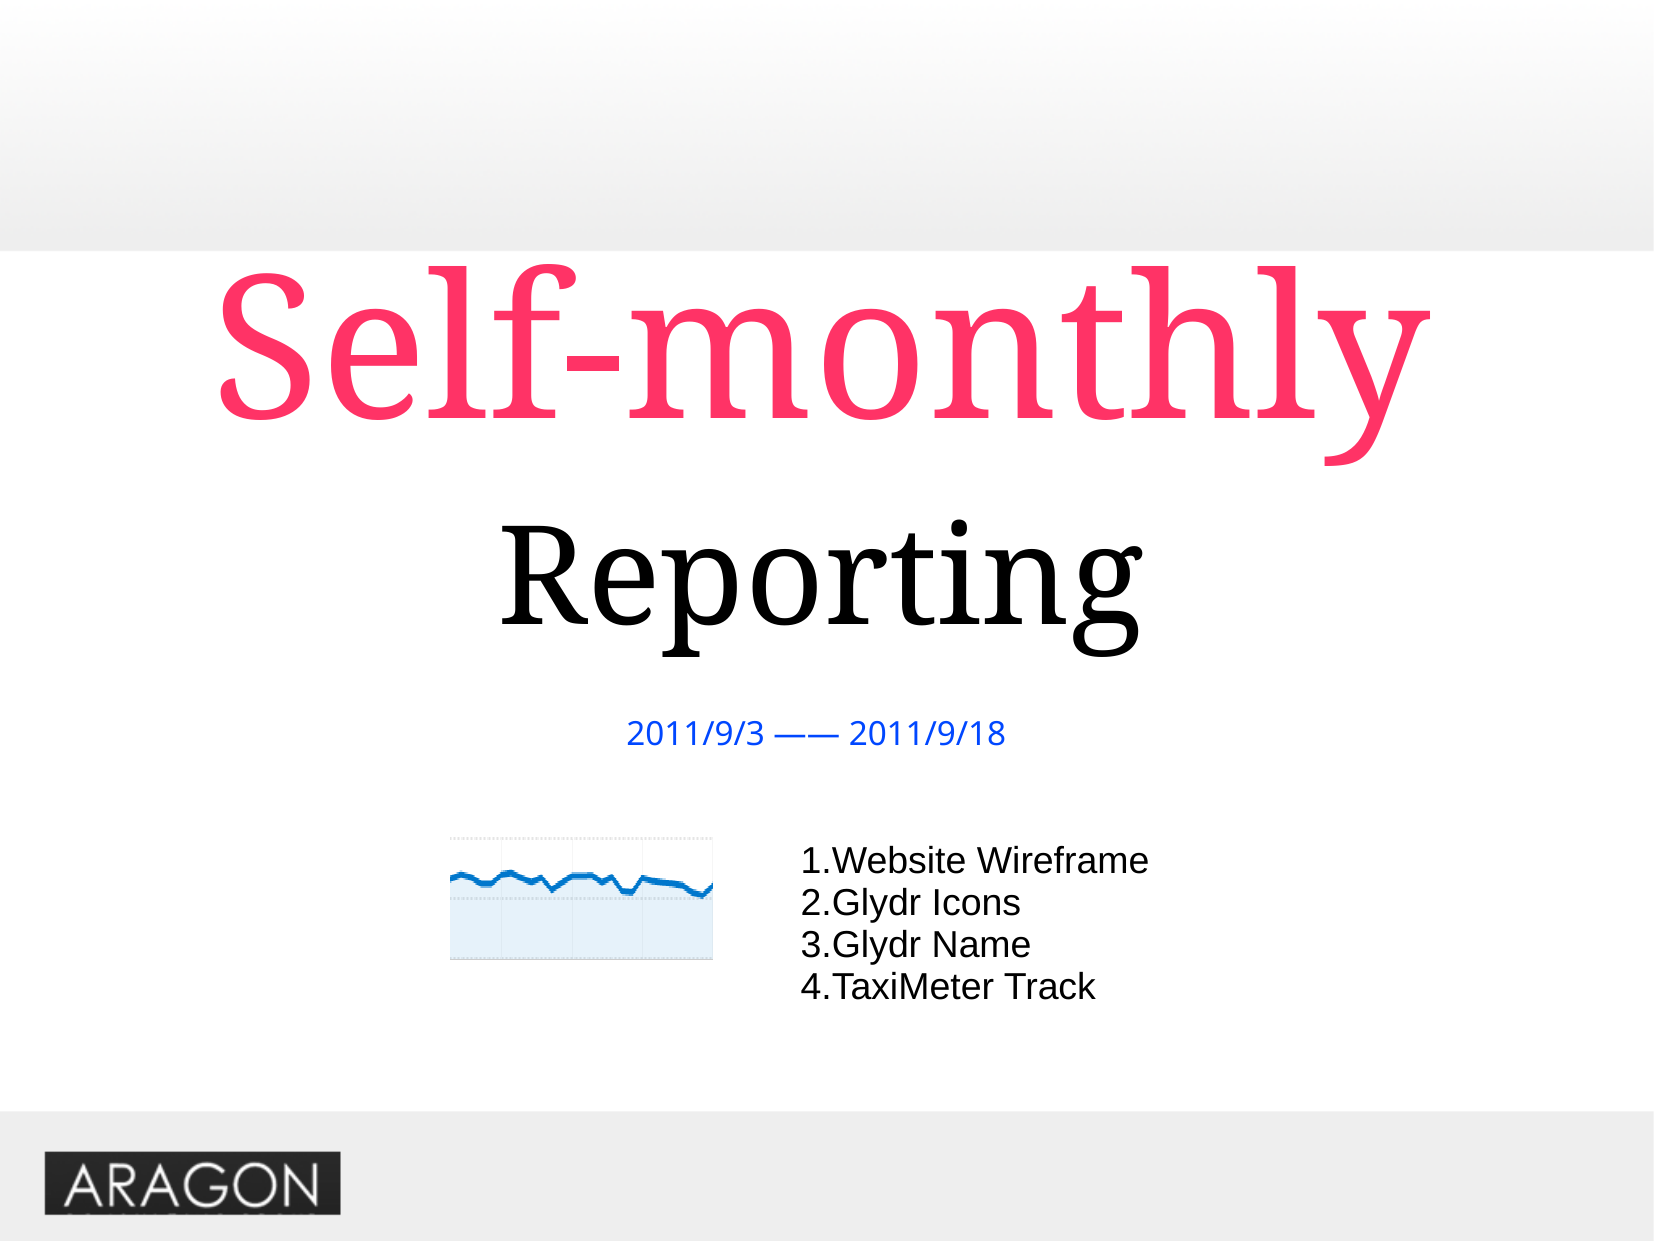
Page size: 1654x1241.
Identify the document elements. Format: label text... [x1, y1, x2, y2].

picture [0, 0, 1654, 1241]
text_box Website Wireframe Glydr Icons Glydr Name TaxiMeter Track [785, 832, 1165, 1015]
subtitle Self-monthly Reporting 2011/9/3 —— 2011/9/18 [76, 7, 1565, 1102]
